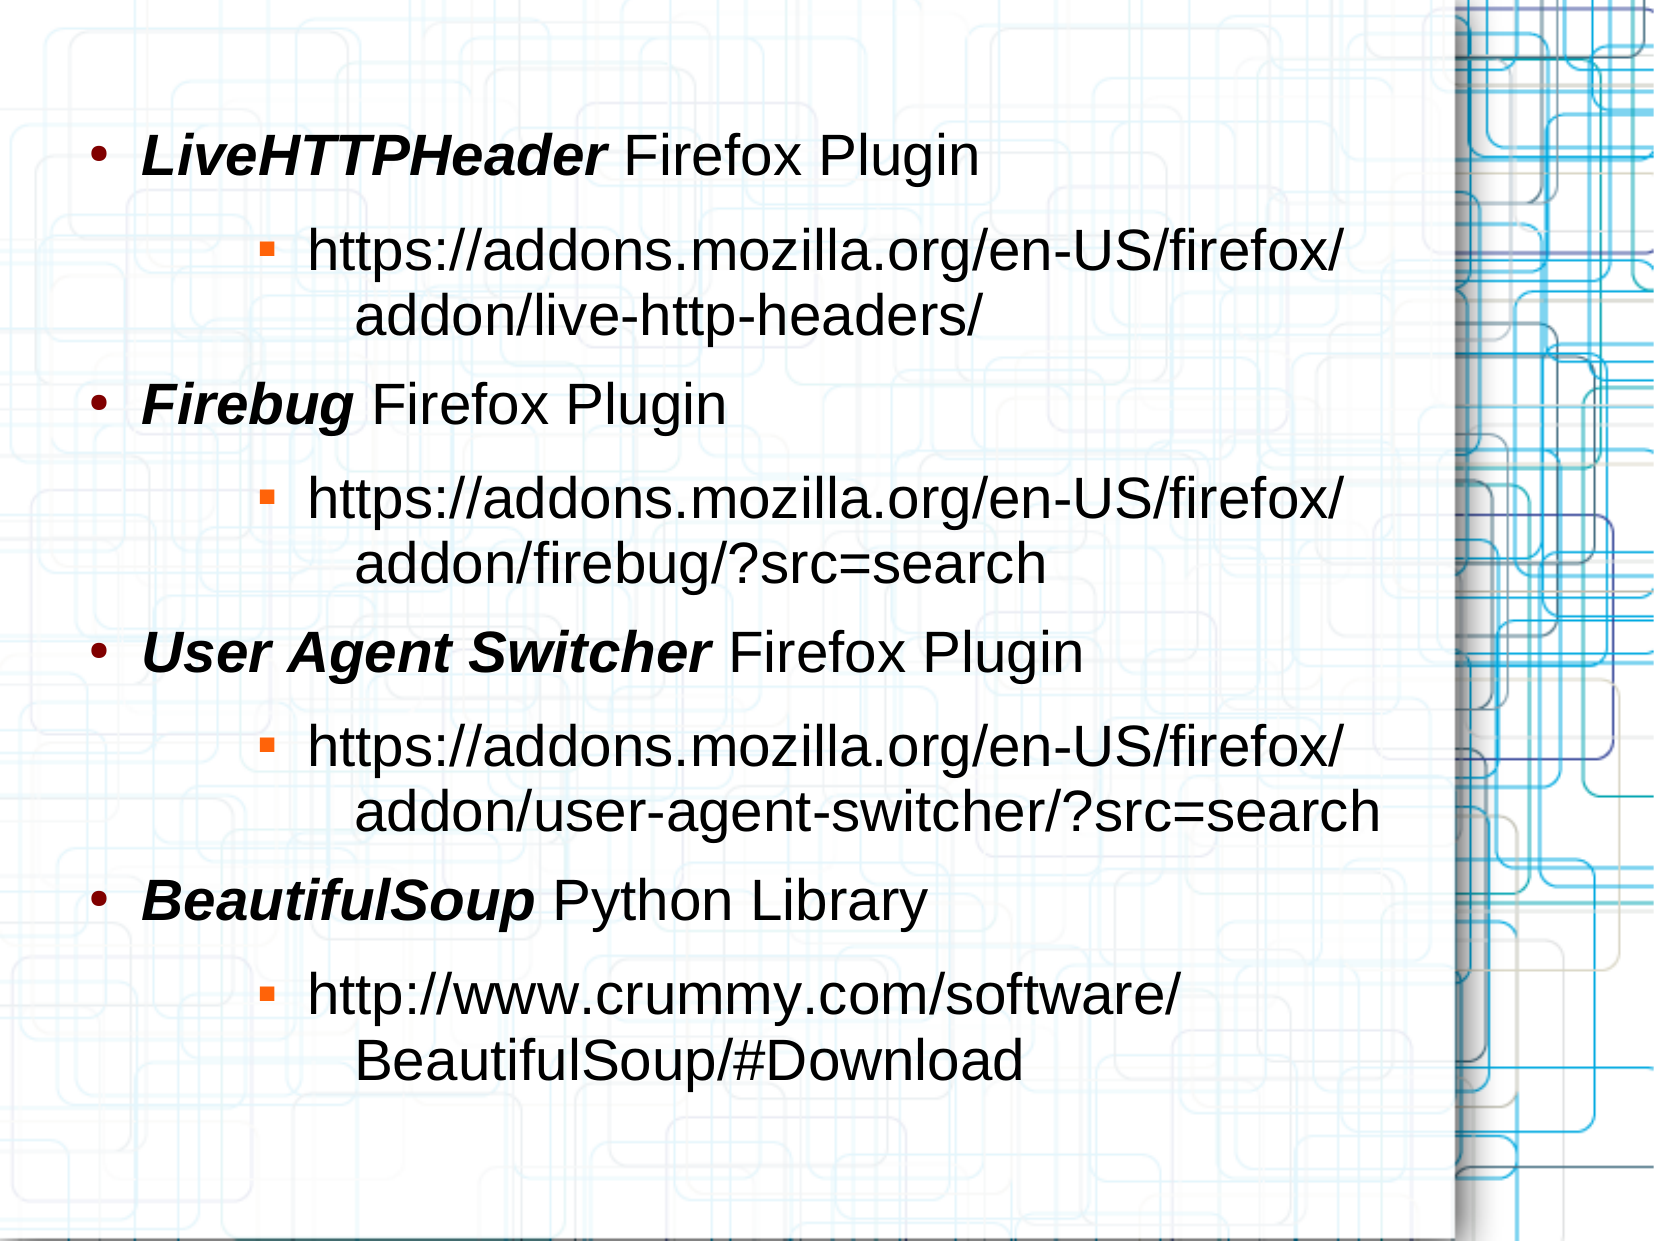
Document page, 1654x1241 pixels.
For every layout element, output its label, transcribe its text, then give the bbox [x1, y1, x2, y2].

list LiveHTTPHeader Firefox Plugin https://addons.mozilla.org/en-US/firefox/addon/live-http-headers/ Firebug Firefox Plugin https://addons.mozilla.org/en-US/firefox/addon/firebug/?src=search User Agent Switcher Firefox Plugin https://addons.mozilla.org/en-US/firefox/addon/user-agent-switcher/?src=search BeautifulSoup Python Library http://www.crummy.com/software/BeautifulSoup/#Download [70, 123, 1406, 1158]
picture [0, 0, 1654, 1241]
